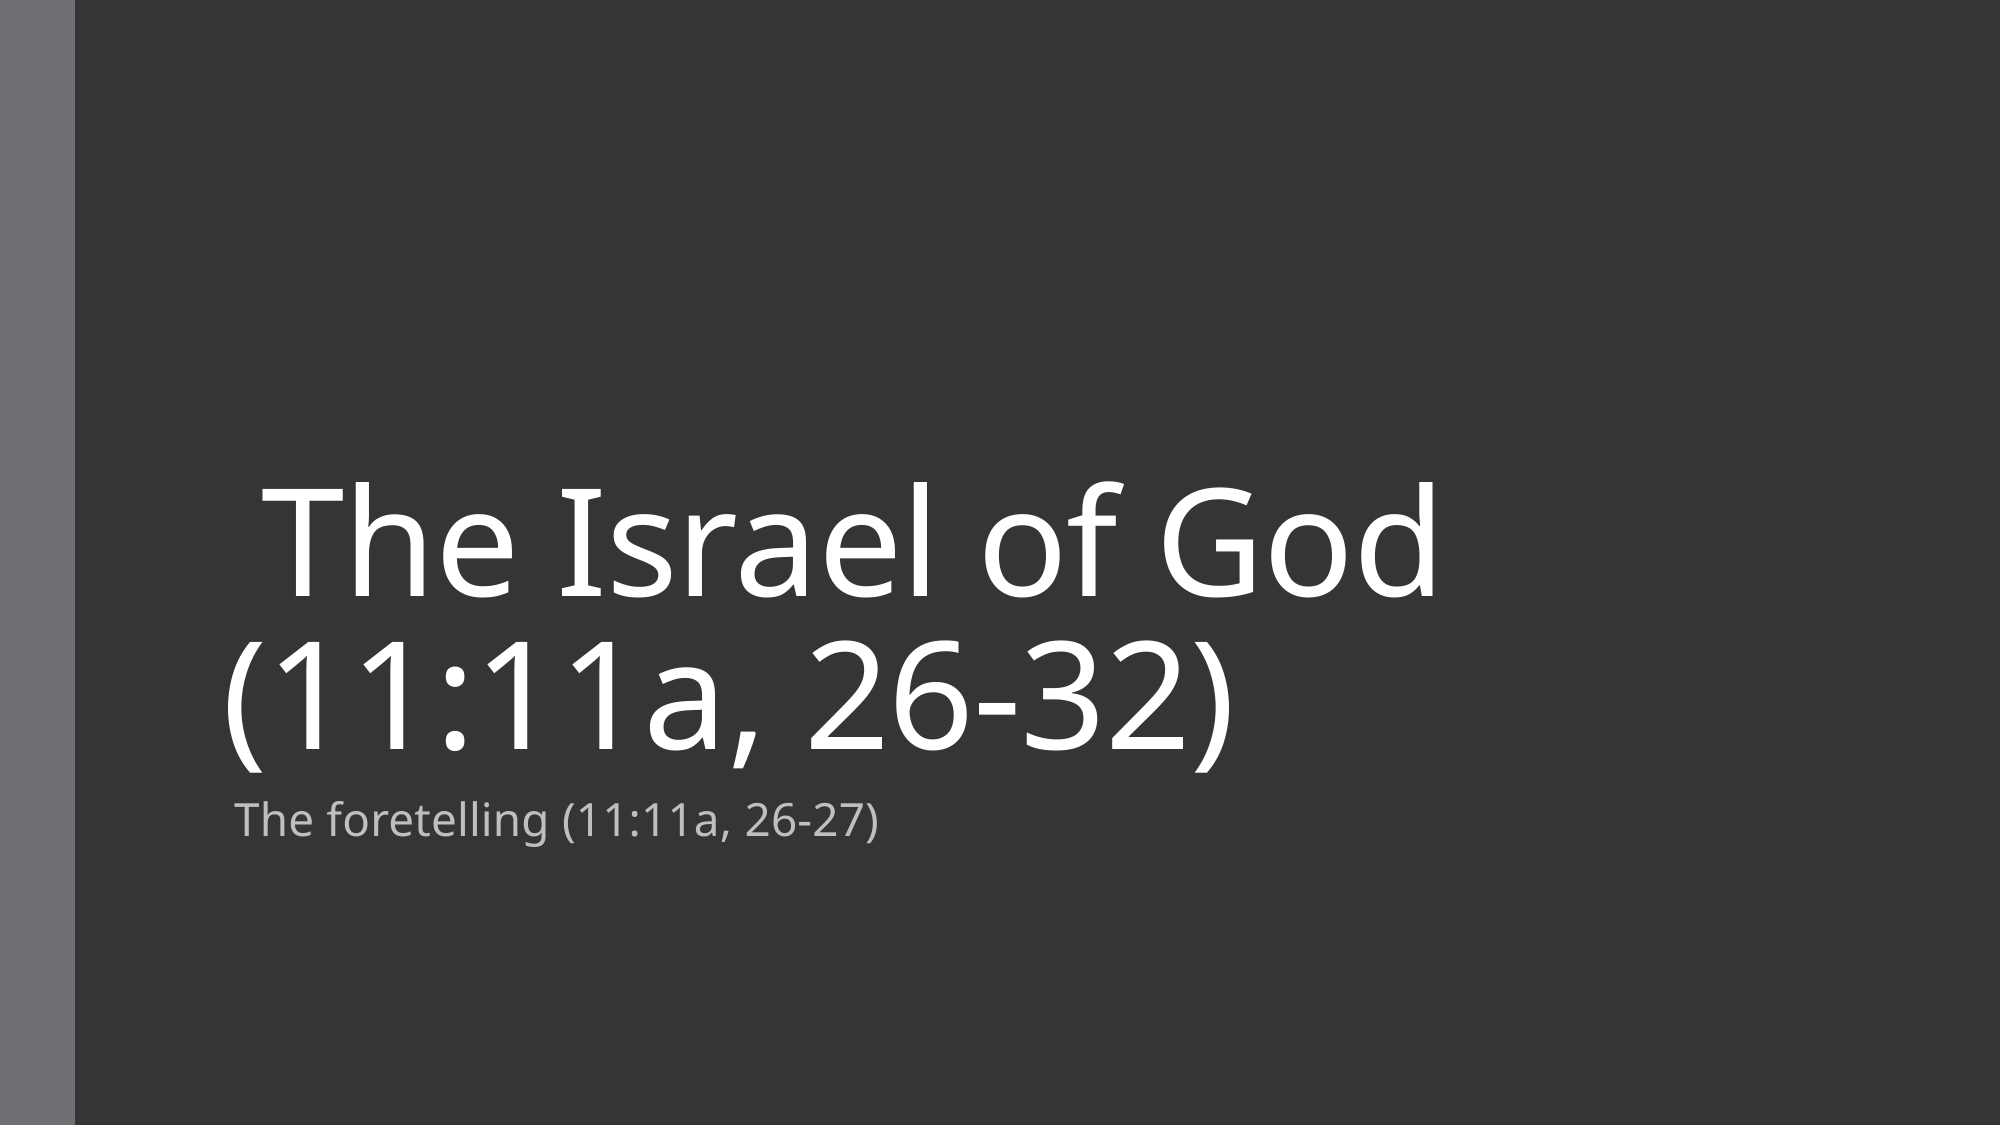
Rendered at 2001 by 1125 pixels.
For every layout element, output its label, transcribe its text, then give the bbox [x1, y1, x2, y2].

title The Israel of God (11:11a, 26-32) [206, 124, 1752, 787]
subtitle The foretelling (11:11a, 26-27) [206, 787, 1752, 1066]
